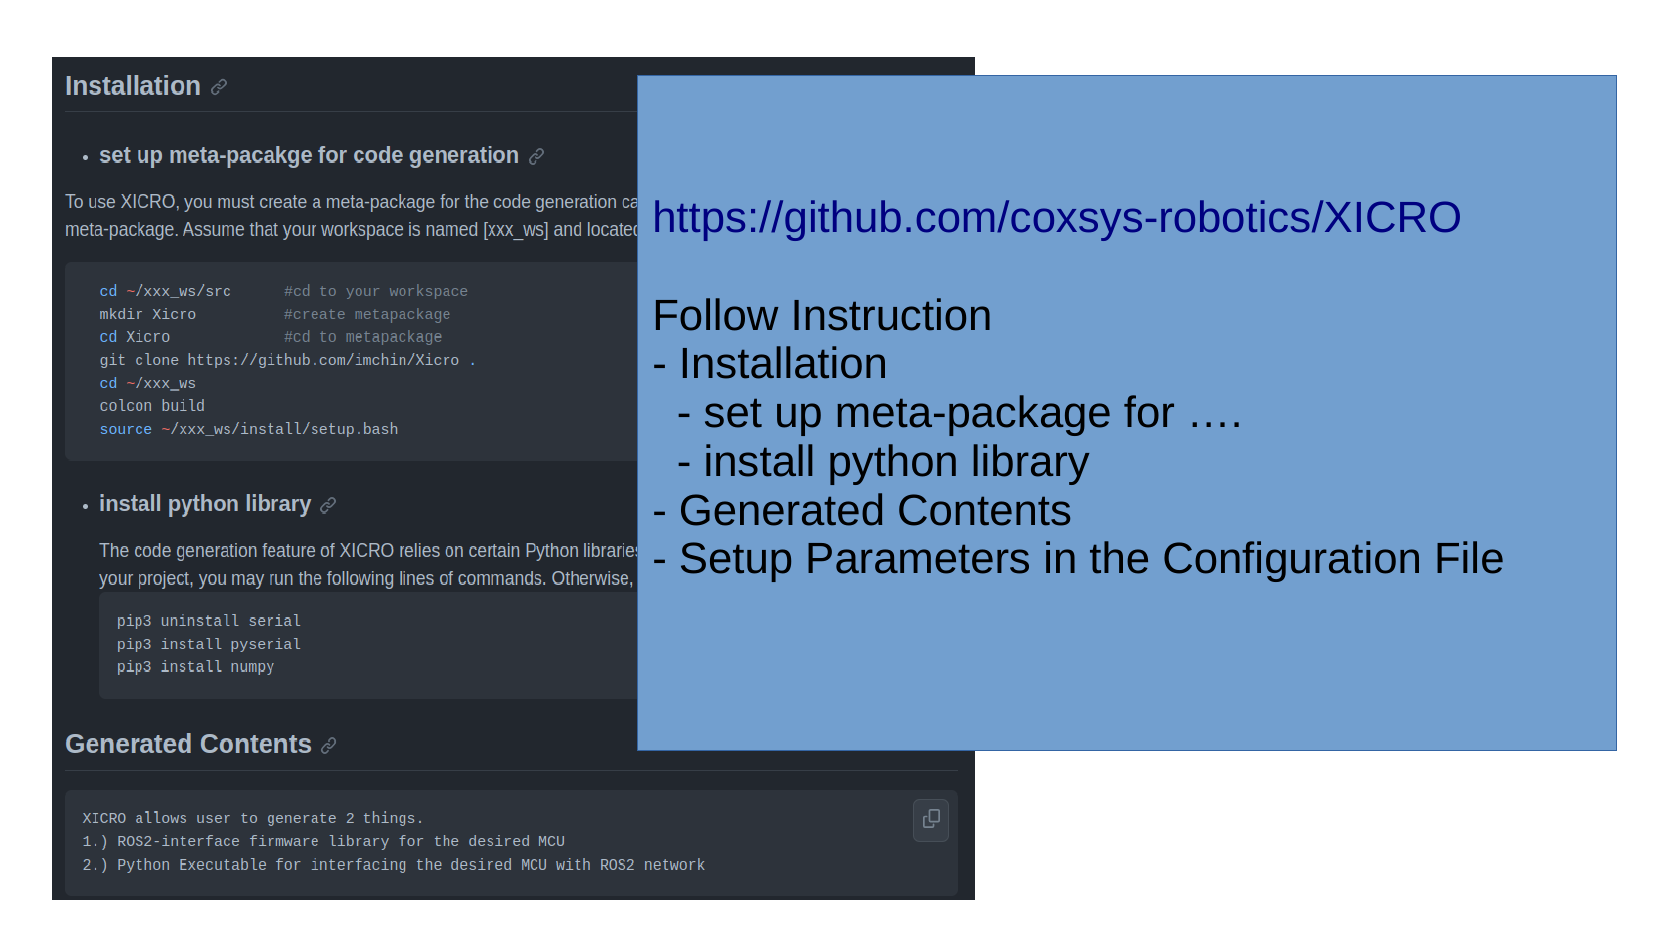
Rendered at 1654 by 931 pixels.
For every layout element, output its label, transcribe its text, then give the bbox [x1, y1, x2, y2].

text_box https://github.com/coxsys-robotics/XICRO Follow Instruction - Installation - set up meta-package for …. - install python library - Generated Contents - Setup Parameters in the Configuration File [637, 75, 1617, 751]
picture [52, 57, 976, 901]
